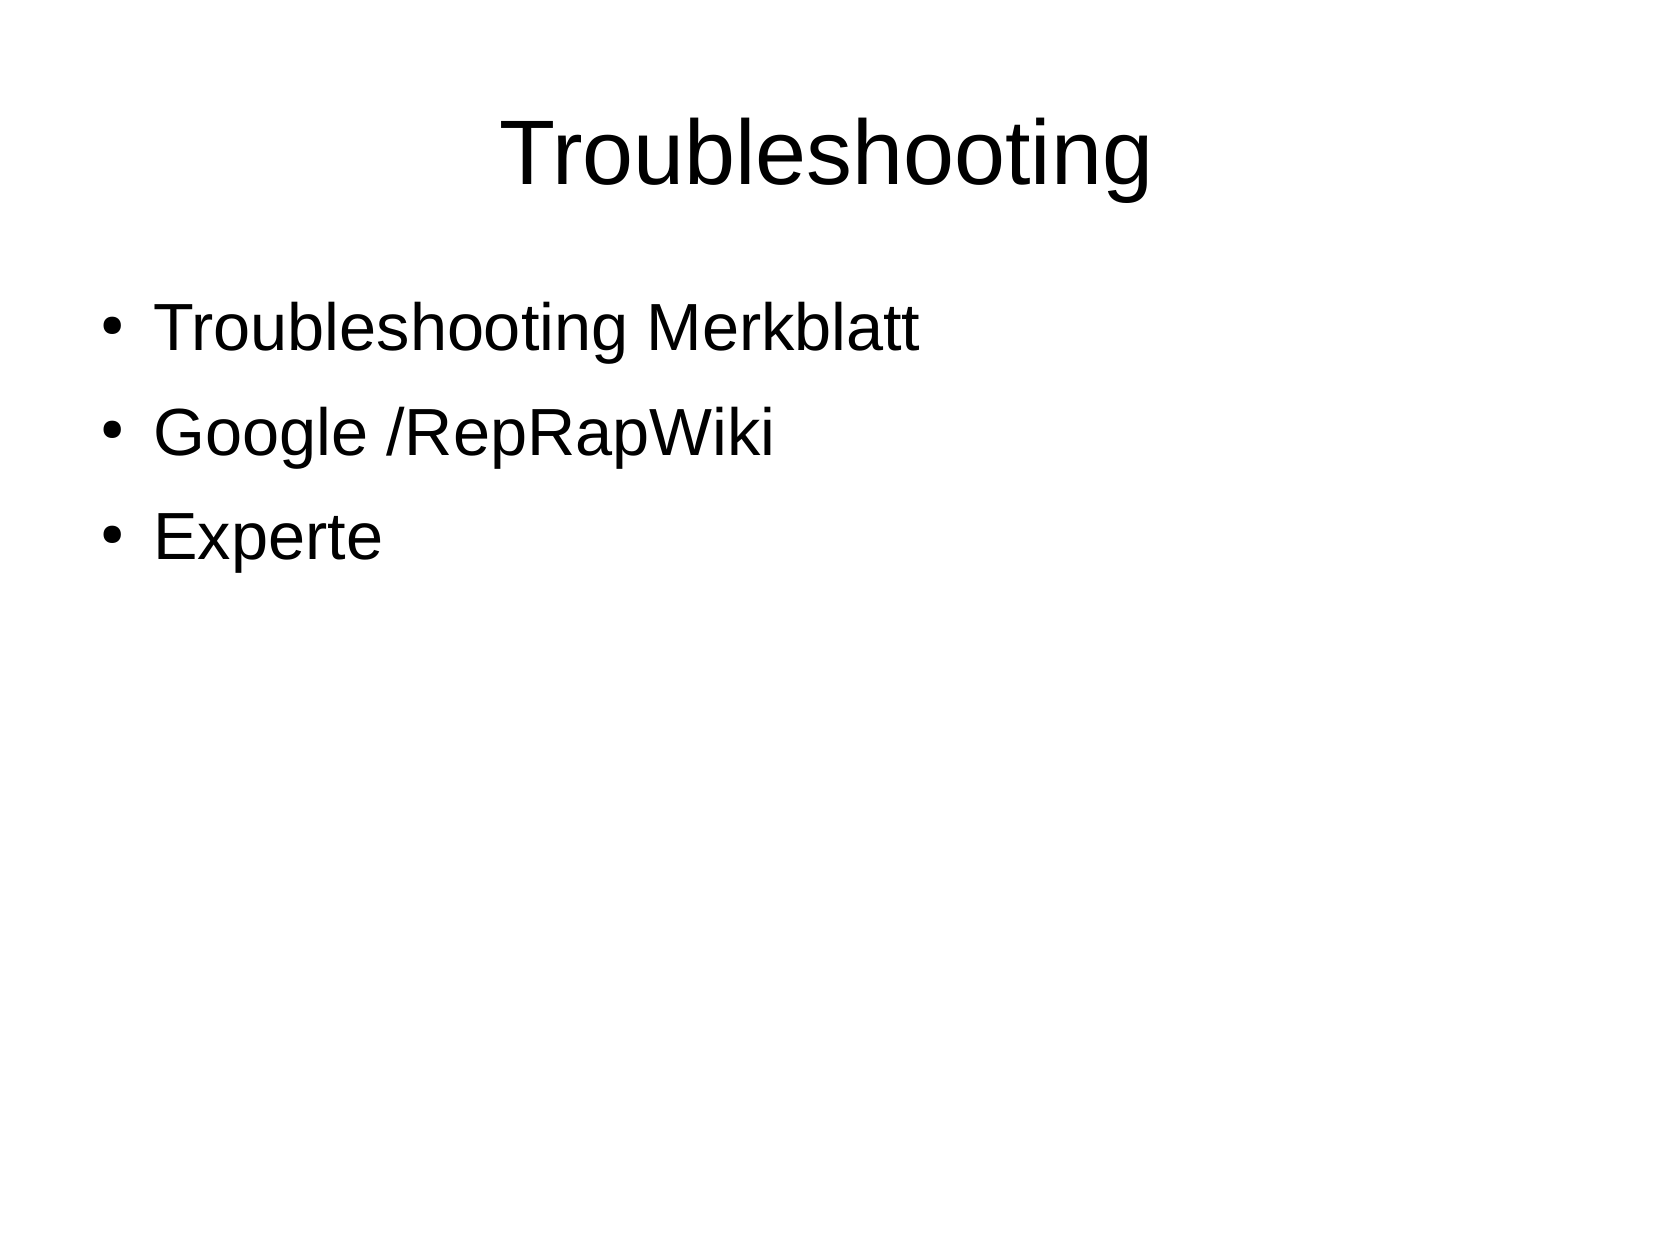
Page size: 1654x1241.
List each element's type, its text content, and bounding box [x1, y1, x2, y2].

title Troubleshooting [82, 49, 1571, 257]
list Troubleshooting Merkblatt Google /RepRapWiki Experte [82, 290, 1571, 1010]
